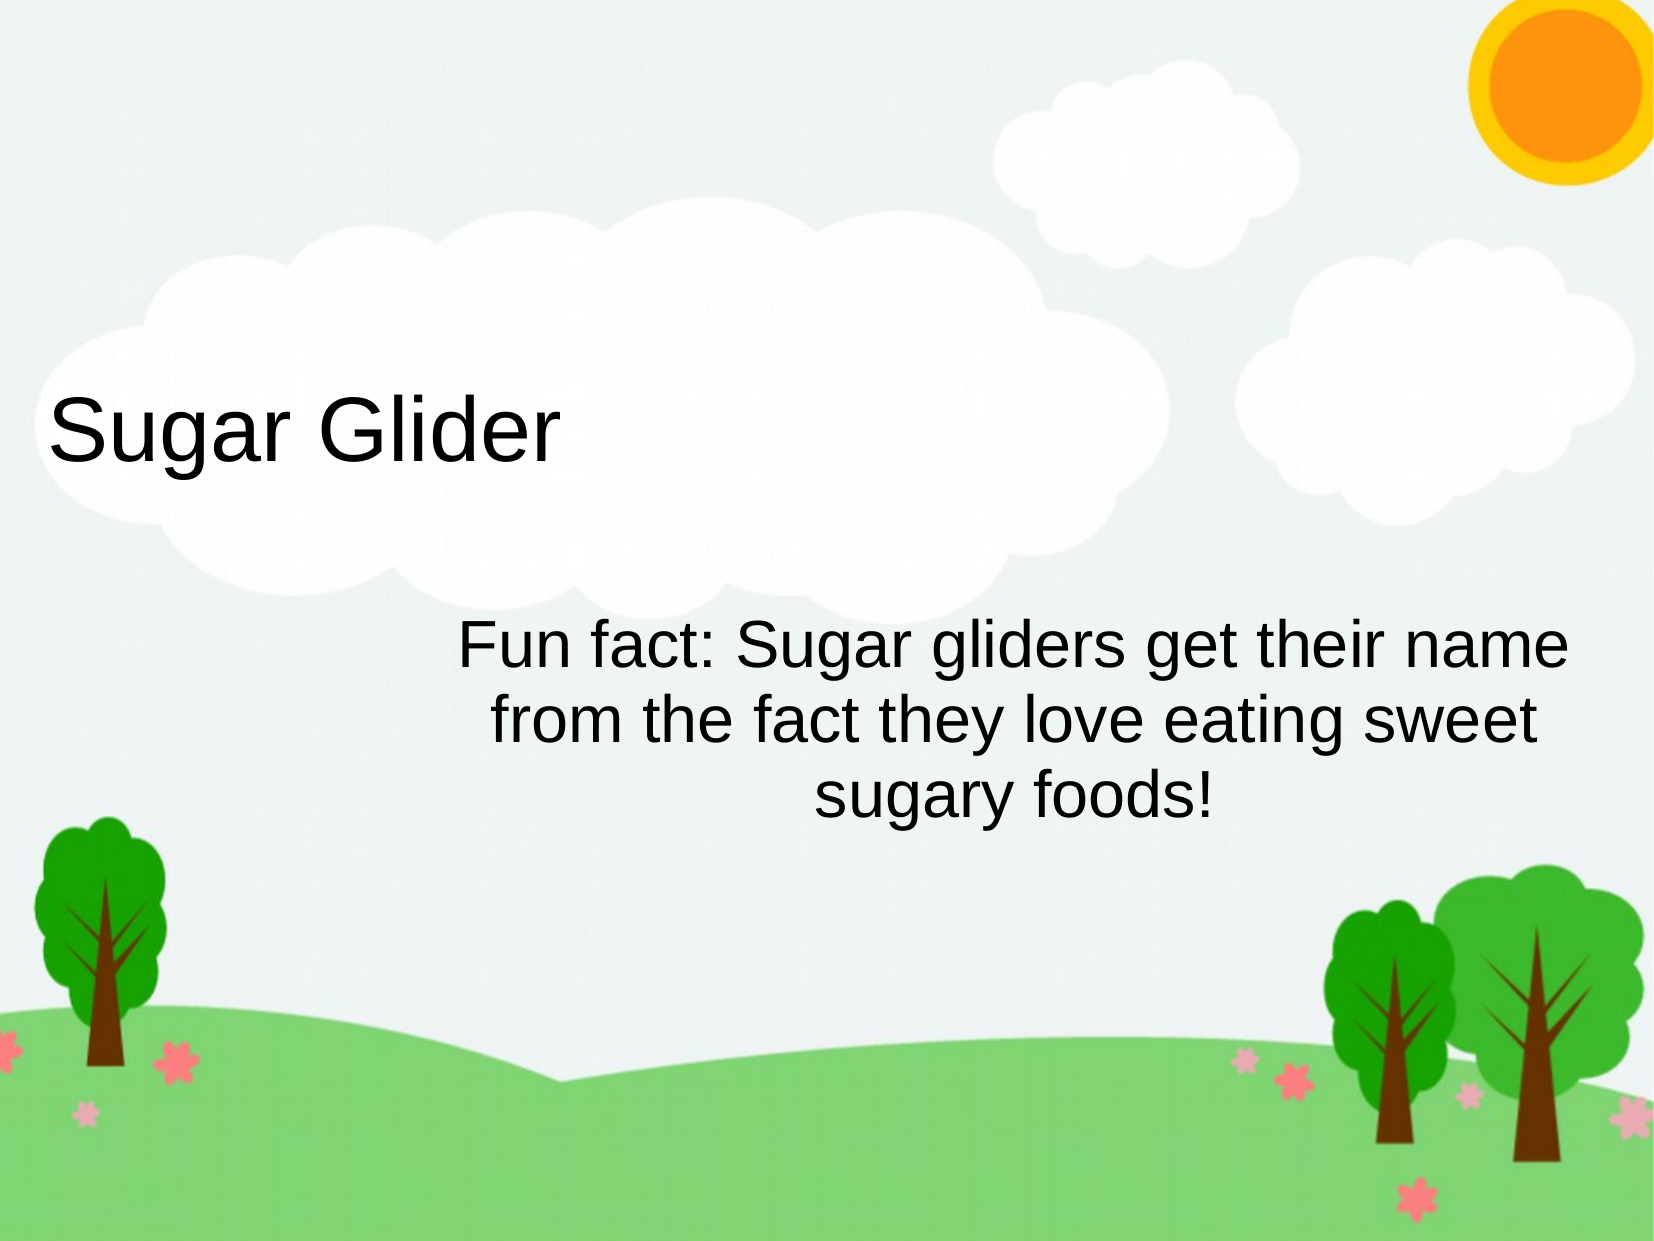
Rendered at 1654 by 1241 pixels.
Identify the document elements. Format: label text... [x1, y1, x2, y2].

subtitle Fun fact: Sugar gliders get their name from the fact they love eating sweet sugary foods! [454, 570, 1576, 870]
picture [0, 0, 1654, 1241]
title Sugar Glider [47, 283, 1512, 577]
